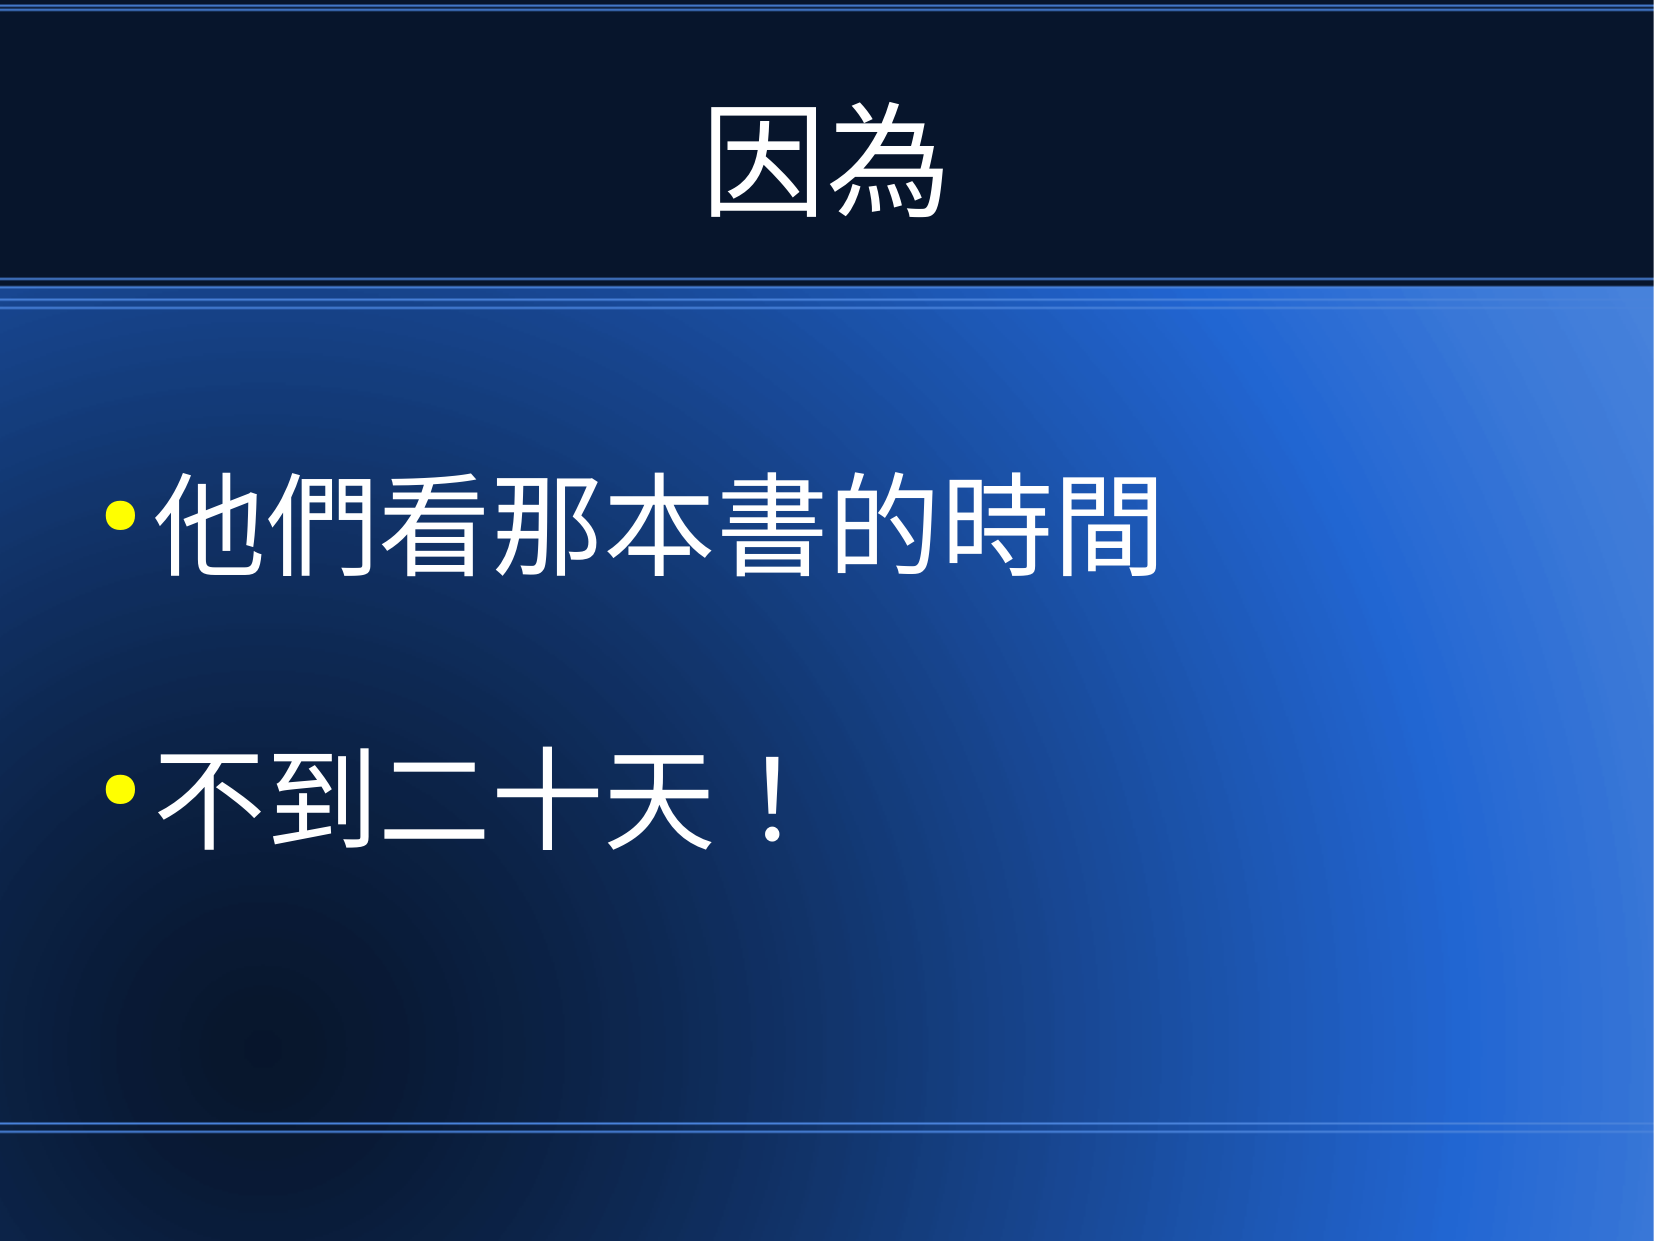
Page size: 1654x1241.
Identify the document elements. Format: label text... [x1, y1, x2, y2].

list 他們看那本書的時間 不到二十天！ [82, 355, 1571, 1241]
title 因為 [82, 49, 1571, 257]
picture [0, 0, 1654, 1241]
